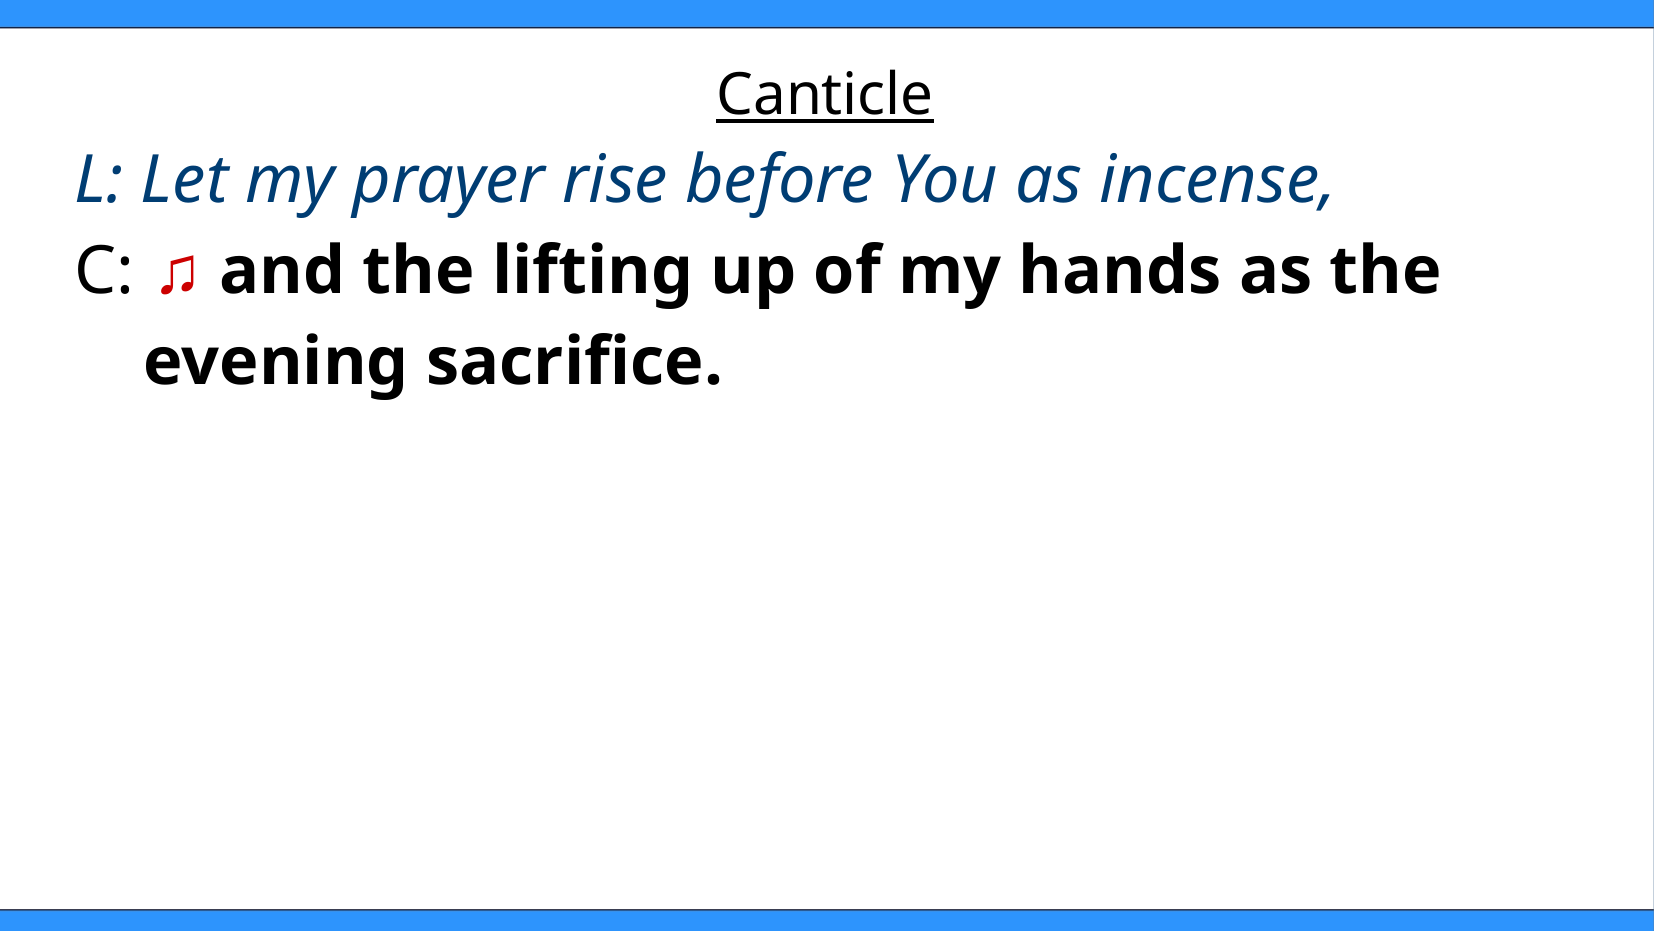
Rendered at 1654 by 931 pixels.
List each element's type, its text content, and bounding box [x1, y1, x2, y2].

picture [0, 0, 1654, 931]
text_box Canticle L: Let my prayer rise before You as incense, C: ♫ and the lifting up of my hands as the evening sacrifice. [60, 45, 1591, 404]
